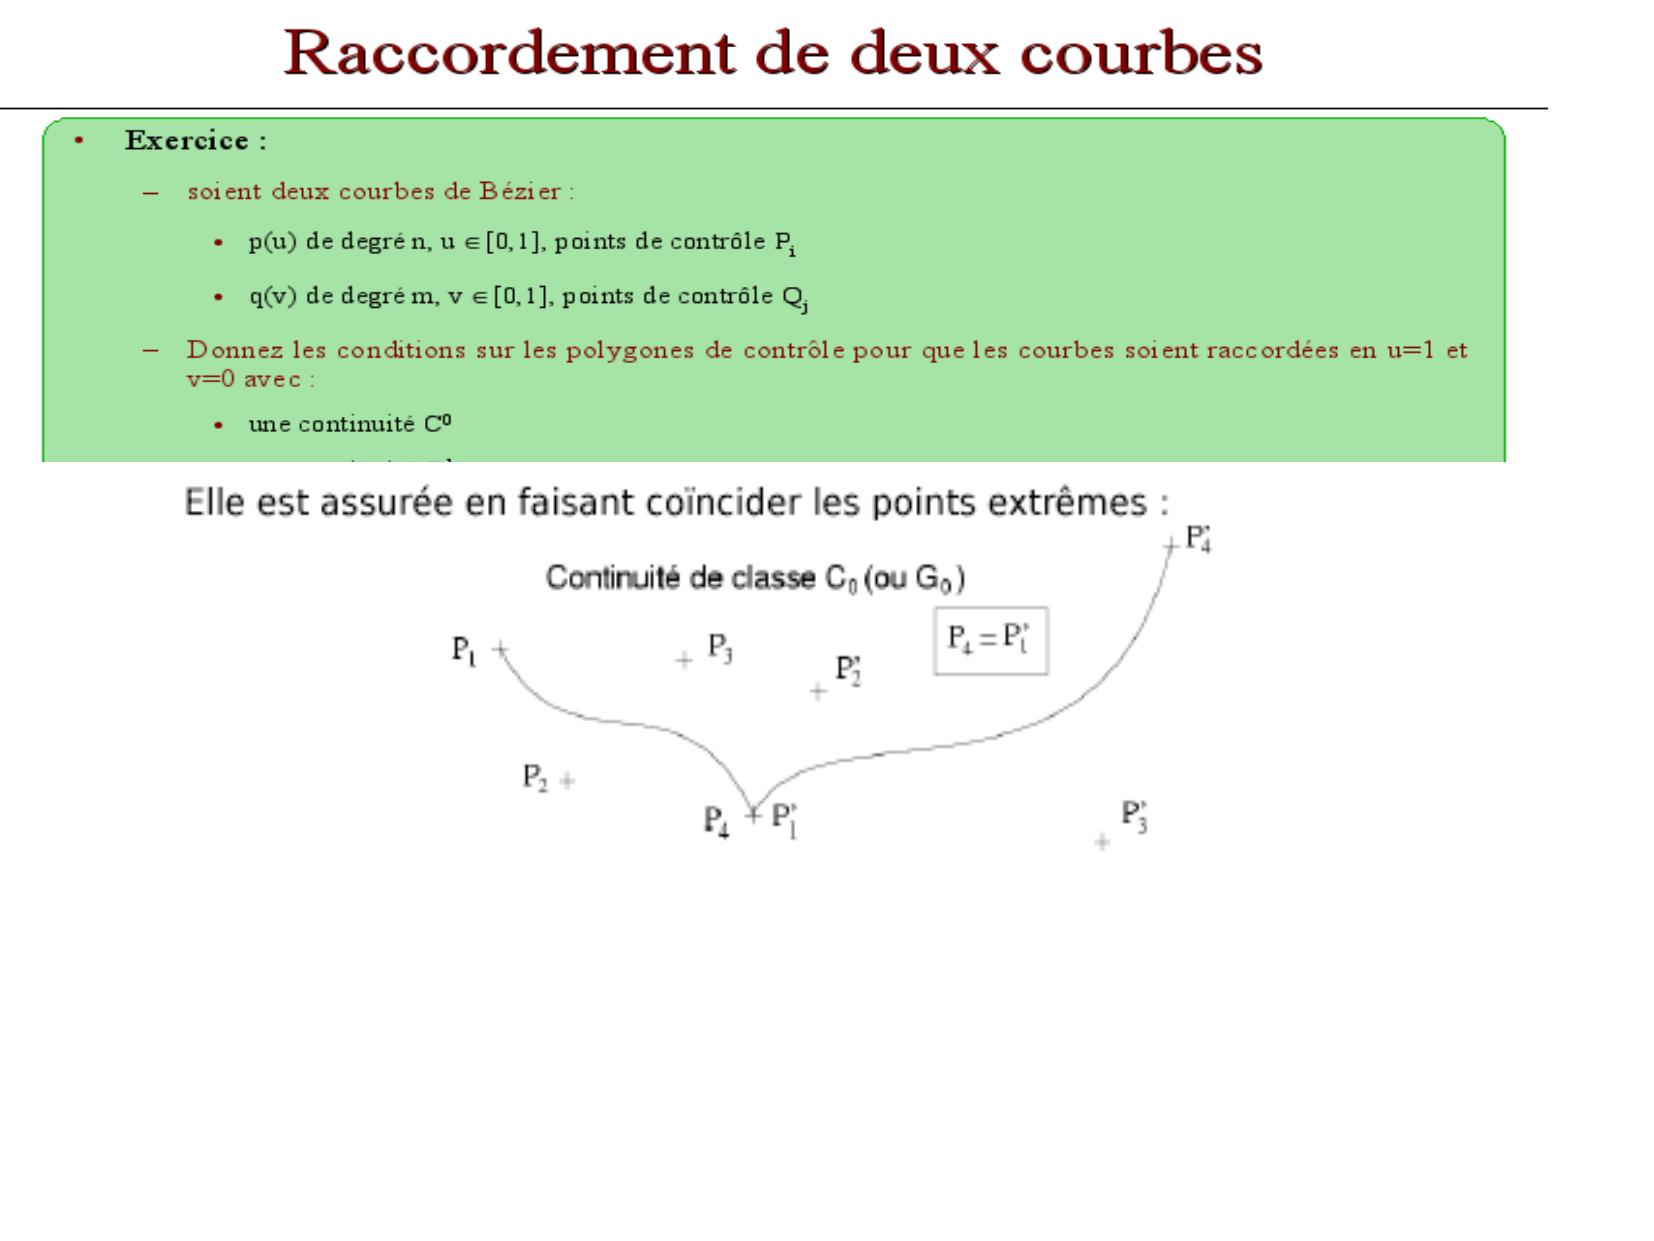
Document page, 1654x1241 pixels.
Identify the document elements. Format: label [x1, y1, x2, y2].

picture [0, 0, 1620, 1096]
